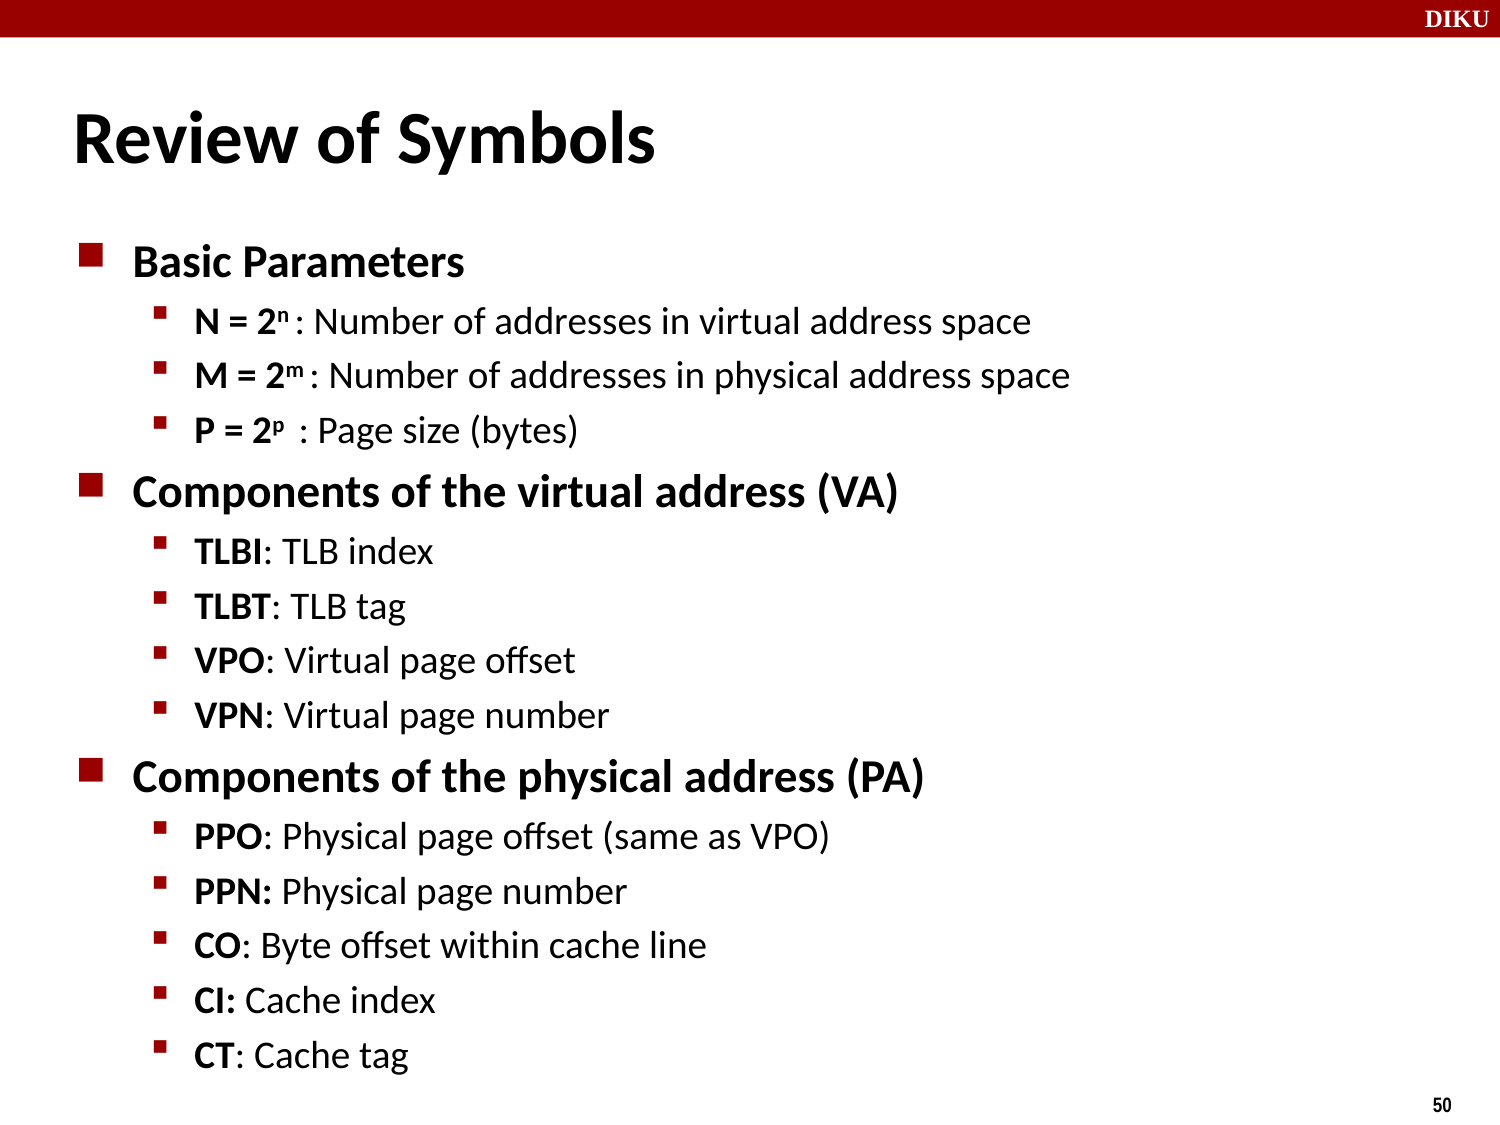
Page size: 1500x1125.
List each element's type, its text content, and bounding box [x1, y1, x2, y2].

text_box Basic Parameters N = 2n : Number of addresses in virtual address space M = 2m : Number of addresses in physical address space P = 2p : Page size (bytes) Components of the virtual address (VA) TLBI: TLB index TLBT: TLB tag VPO: Virtual page offset VPN: Virtual page number Components of the physical address (PA) PPO: Physical page offset (same as VPO) PPN: Physical page number CO: Byte offset within cache line CI: Cache index CT: Cache tag [65, 223, 1361, 1088]
text_box Review of Symbols [58, 71, 1304, 197]
